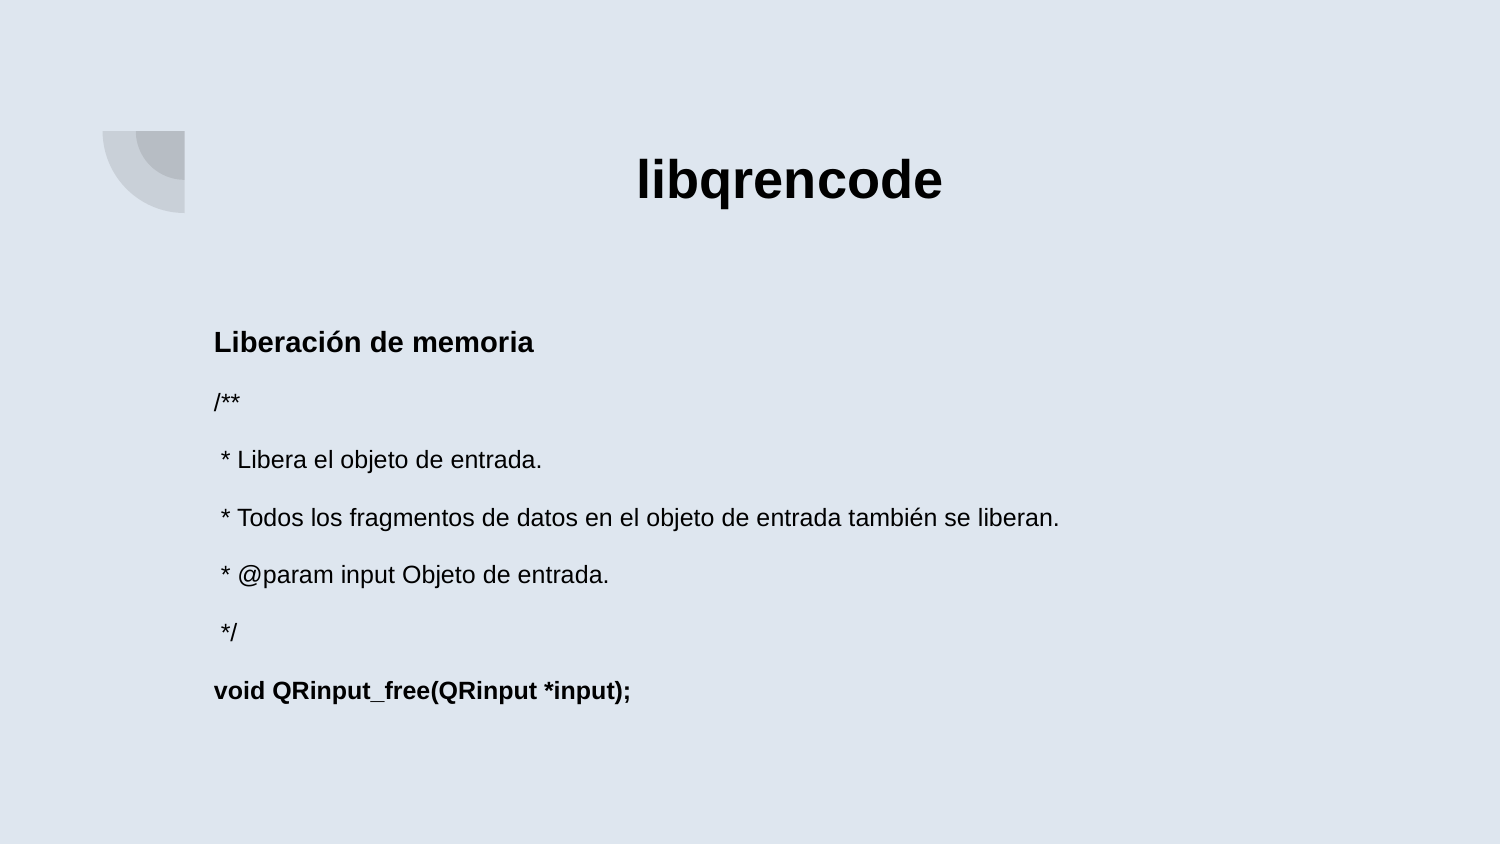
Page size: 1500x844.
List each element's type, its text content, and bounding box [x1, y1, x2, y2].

list Liberación de memoria /** * Libera el objeto de entrada. * Todos los fragmentos de datos en el objeto de entrada también se liberan. * @param input Objeto de entrada. */ void QRinput_free(QRinput *input); [213, 326, 1368, 744]
title libqrencode [213, 98, 1368, 263]
